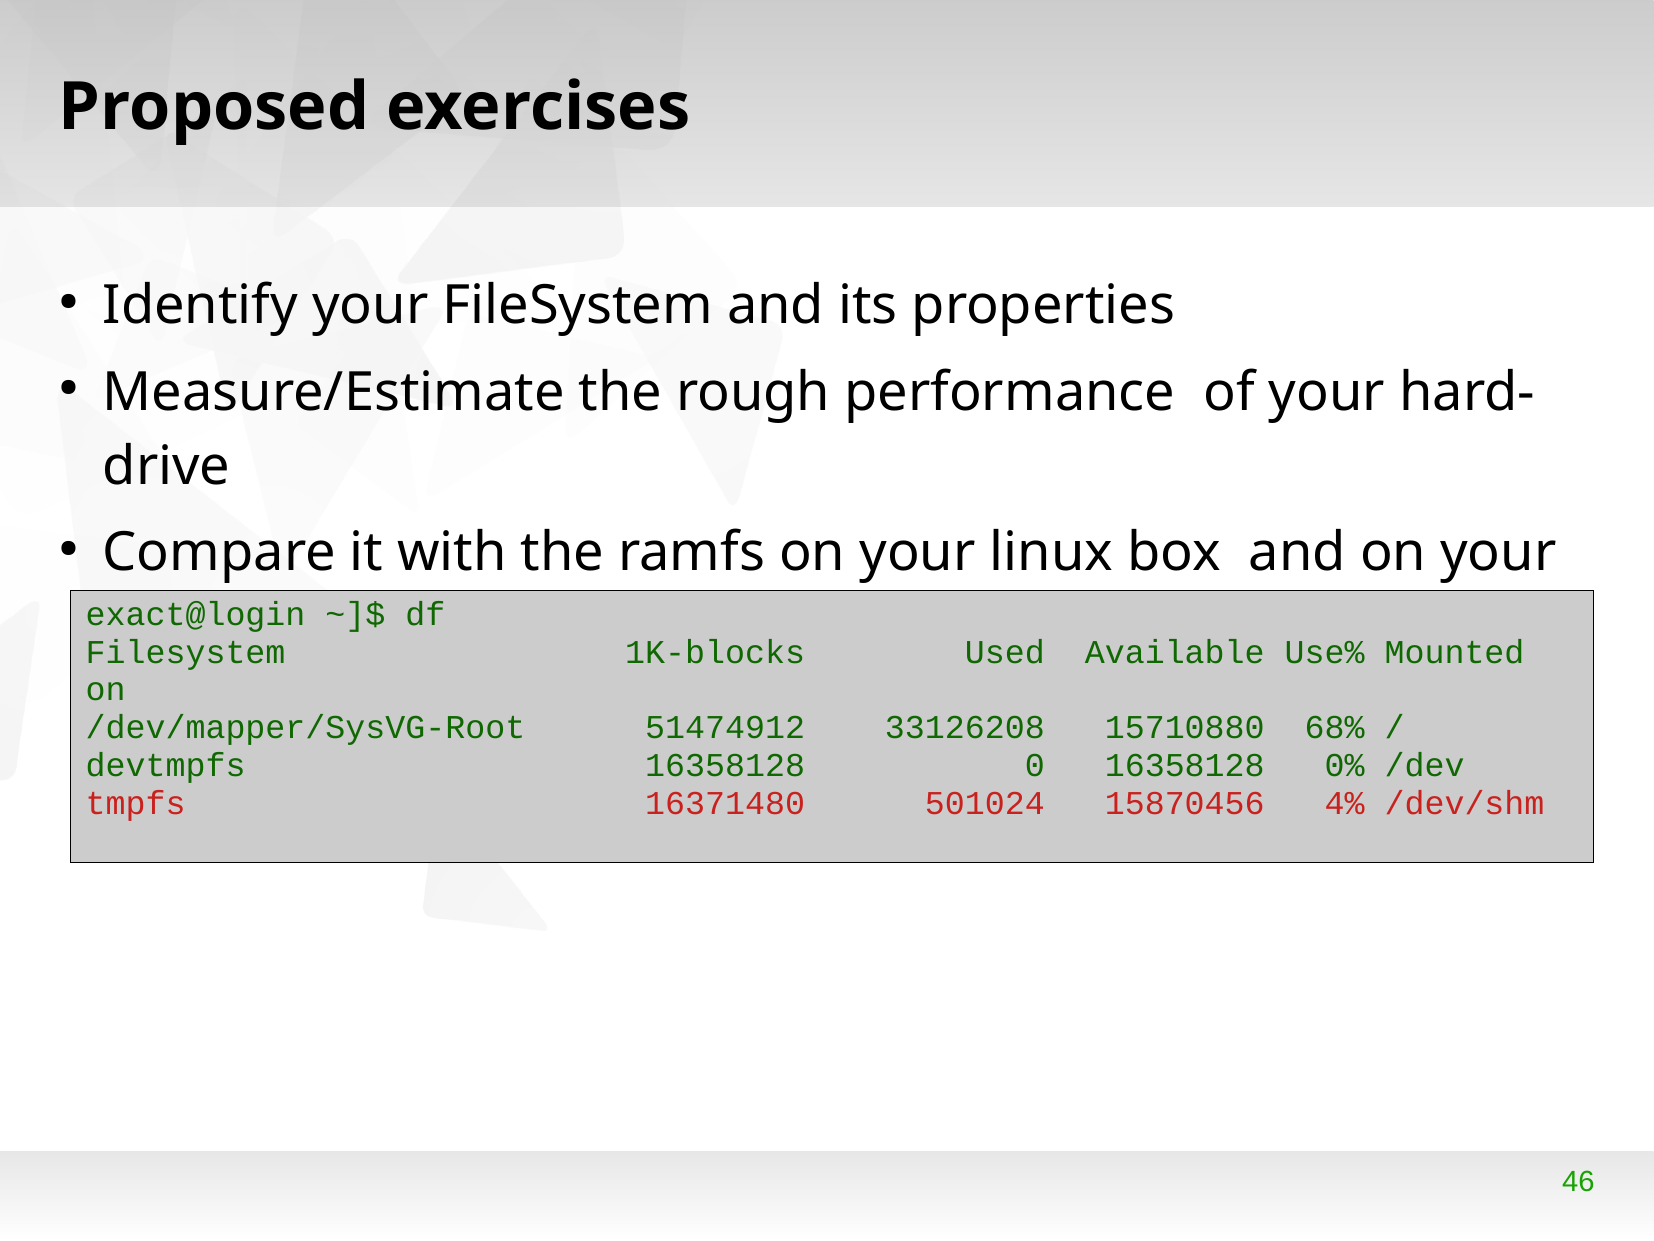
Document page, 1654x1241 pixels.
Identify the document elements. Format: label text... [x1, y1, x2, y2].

text_box exact@login ~]$ df Filesystem 1K-blocks Used Available Use% Mounted on /dev/mapper/SysVG-Root 51474912 33126208 15710880 68% / devtmpfs 16358128 0 16358128 0% /dev tmpfs 16371480 501024 15870456 4% /dev/shm [70, 590, 1594, 863]
picture [0, 0, 783, 931]
title Proposed exercises [59, 29, 1595, 178]
list Identify your FileSystem and its properties Measure/Estimate the rough performance of your hard-drive Compare it with the ramfs on your linux box and on your cluster system [59, 265, 1595, 713]
